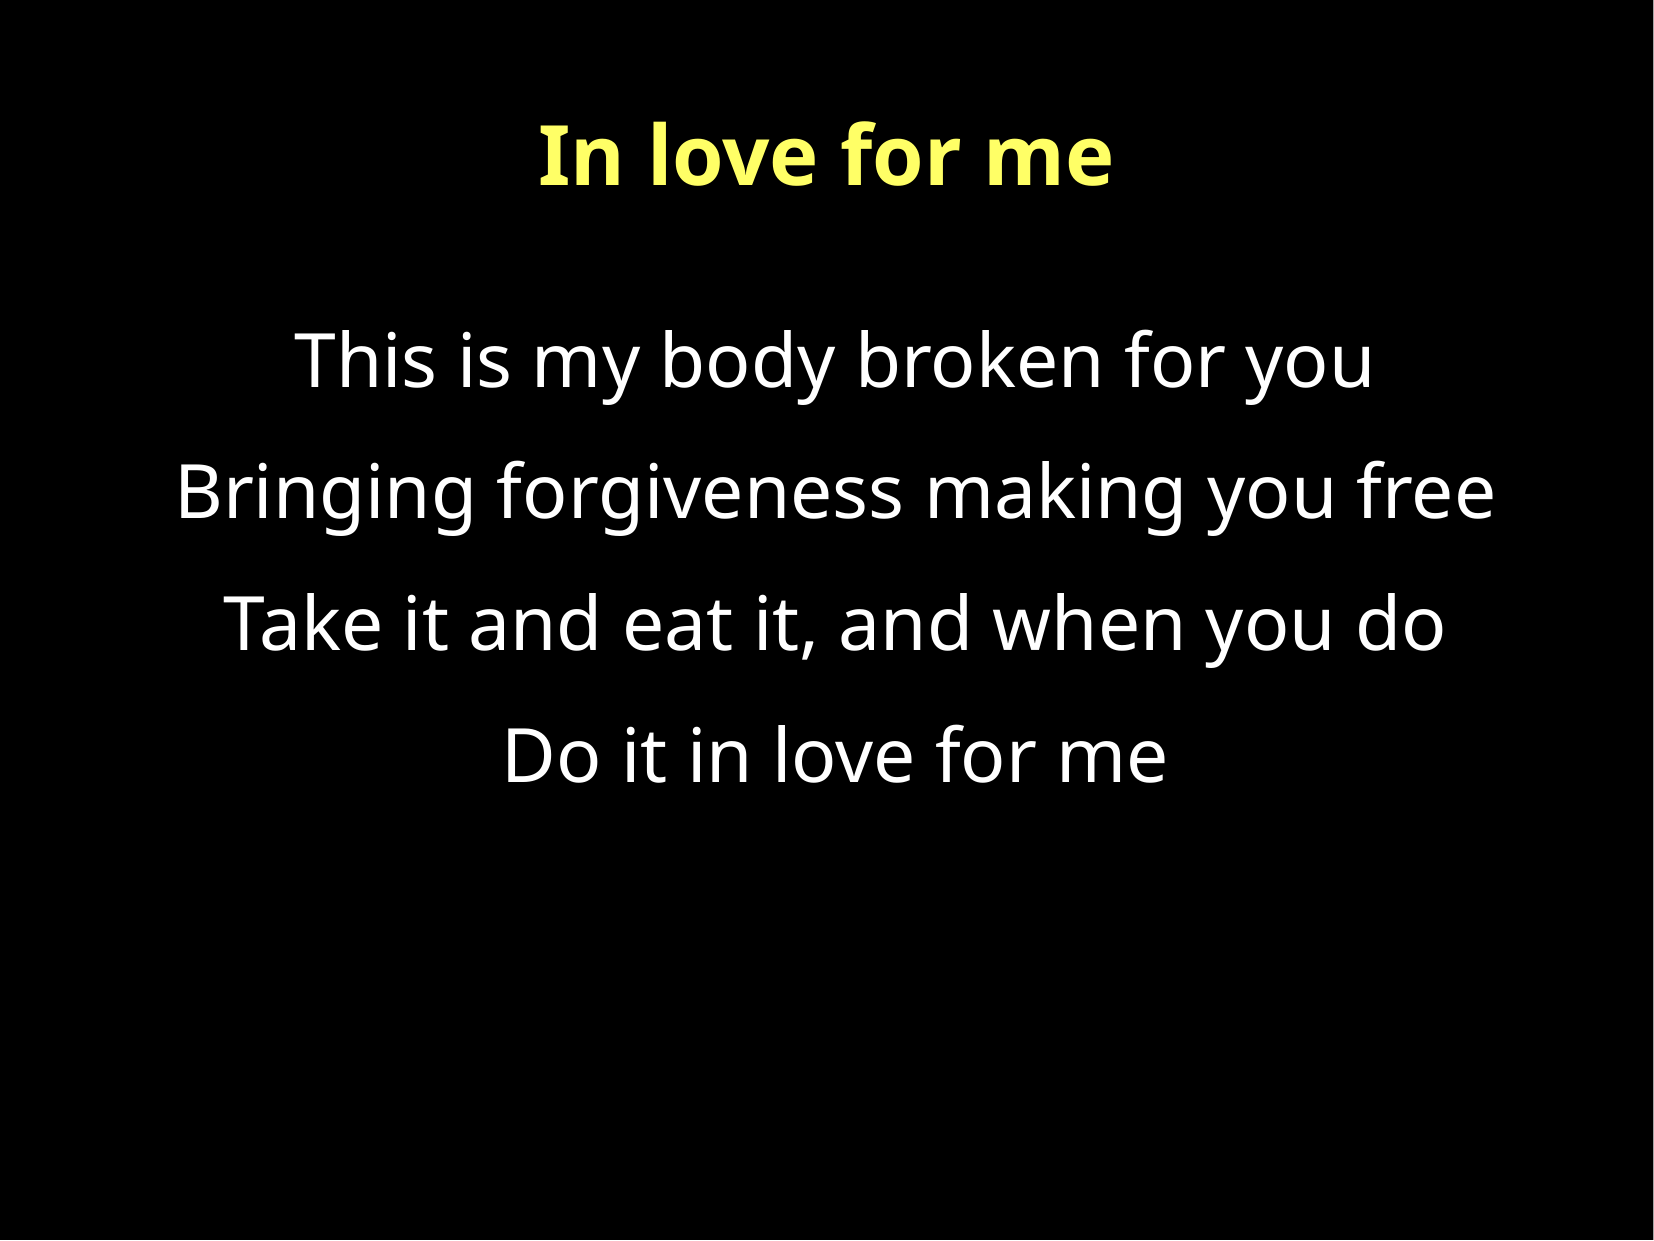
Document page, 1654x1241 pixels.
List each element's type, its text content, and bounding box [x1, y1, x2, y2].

list This is my body broken for you Bringing forgiveness making you free Take it and eat it, and when you do Do it in love for me [0, 307, 1654, 1229]
title In love for me [0, 49, 1654, 257]
